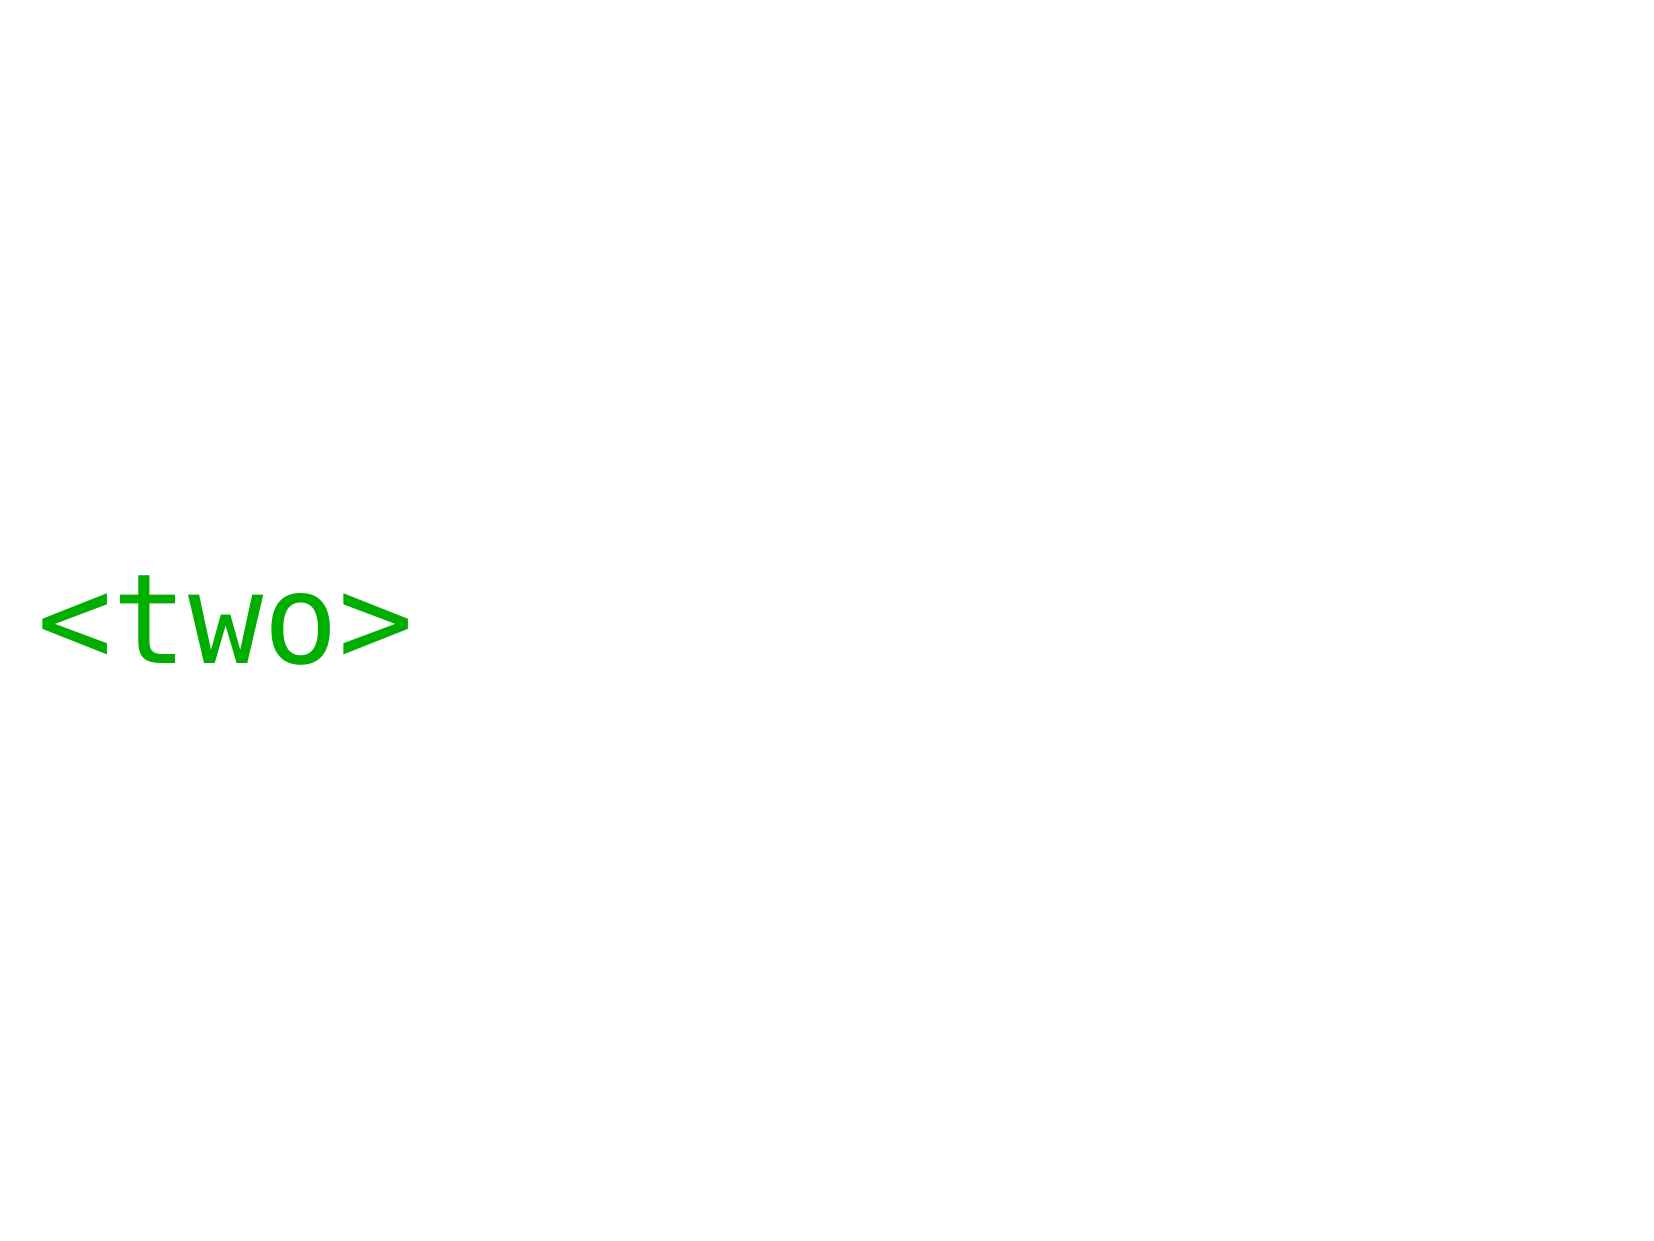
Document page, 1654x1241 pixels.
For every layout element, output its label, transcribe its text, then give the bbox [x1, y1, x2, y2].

text_box <two> [37, 0, 1654, 1241]
